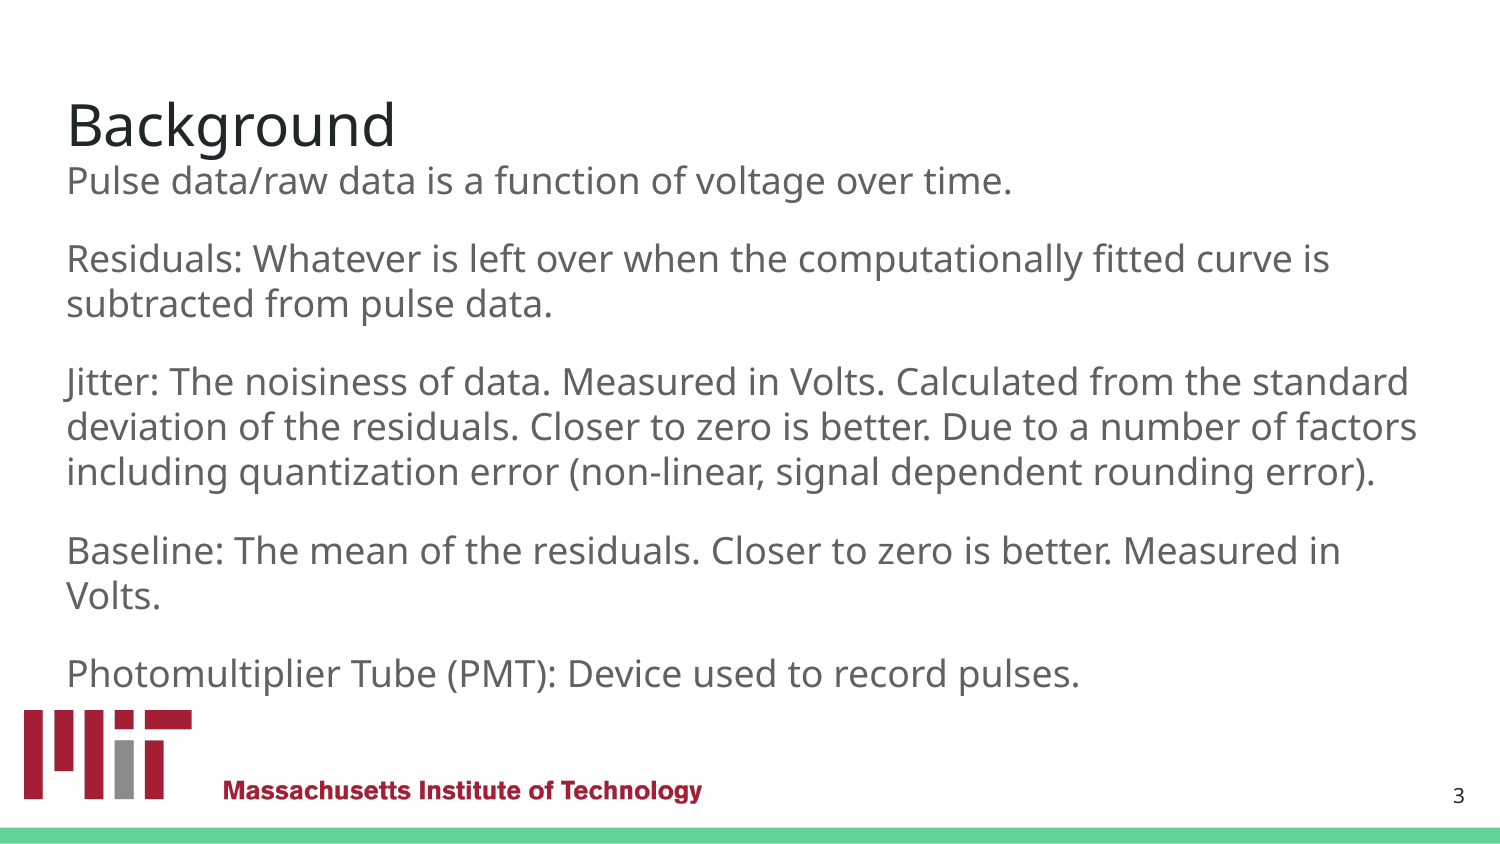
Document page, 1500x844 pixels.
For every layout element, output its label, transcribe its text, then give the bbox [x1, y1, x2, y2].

title Background [51, 72, 1449, 141]
picture [24, 710, 702, 805]
list Pulse data/raw data is a function of voltage over time. Residuals: Whatever is left over when the computationally fitted curve is subtracted from pulse data. Jitter: The noisiness of data. Measured in Volts. Calculated from the standard deviation of the residuals. Closer to zero is better. Due to a number of factors including quantization error (non-linear, signal dependent rounding error). Baseline: The mean of the residuals. Closer to zero is better. Measured in Volts. Photomultiplier Tube (PMT): Device used to record pulses. [51, 141, 1449, 703]
slide_number <number> [1389, 764, 1480, 830]
